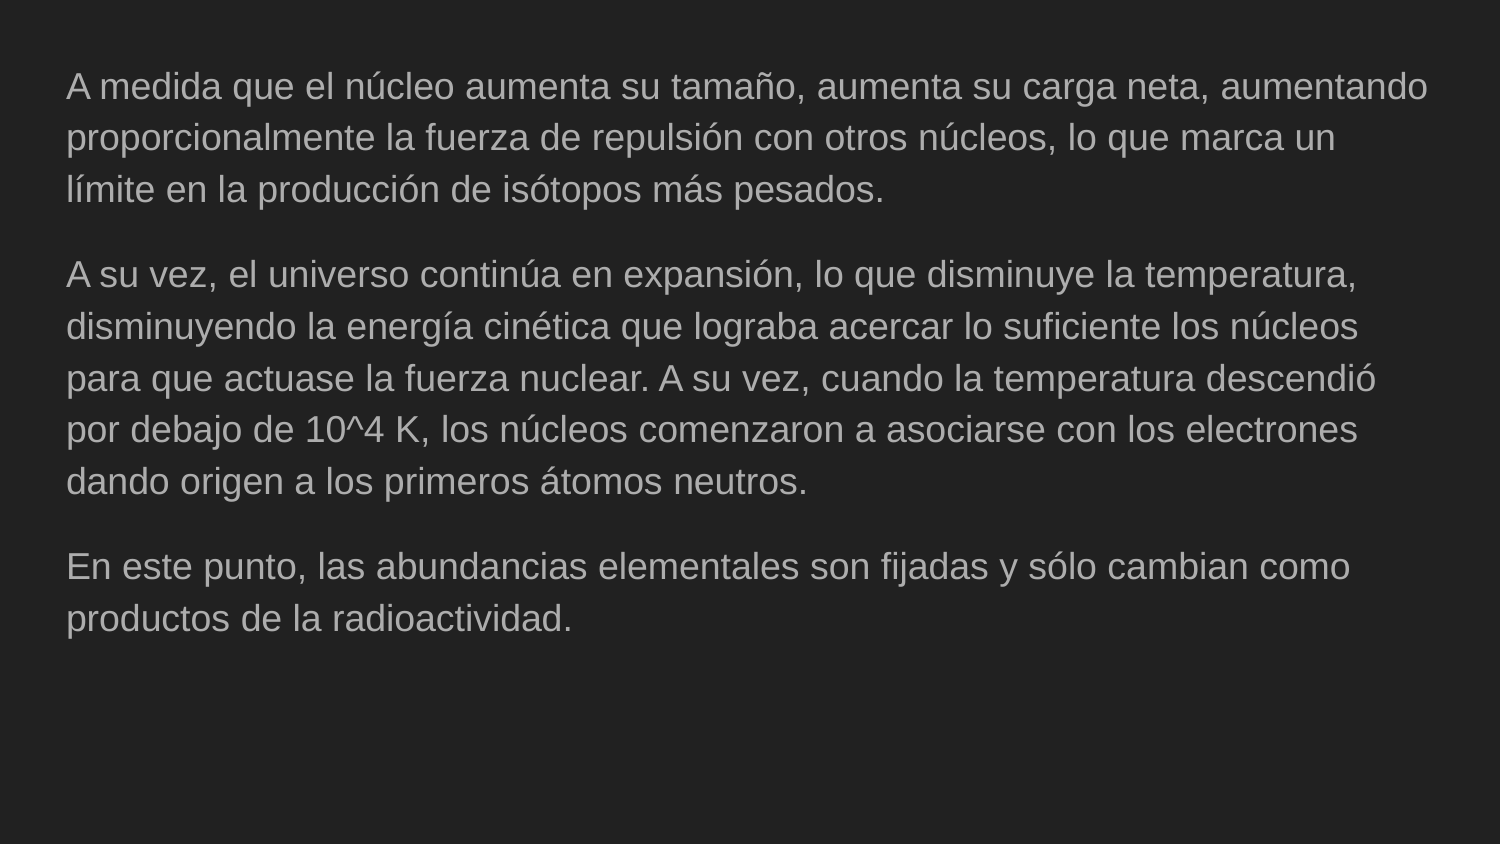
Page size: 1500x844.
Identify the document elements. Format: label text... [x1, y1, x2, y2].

list A medida que el núcleo aumenta su tamaño, aumenta su carga neta, aumentando proporcionalmente la fuerza de repulsión con otros núcleos, lo que marca un límite en la producción de isótopos más pesados. A su vez, el universo continúa en expansión, lo que disminuye la temperatura, disminuyendo la energía cinética que lograba acercar lo suficiente los núcleos para que actuase la fuerza nuclear. A su vez, cuando la temperatura descendió por debajo de 10^4 K, los núcleos comenzaron a asociarse con los electrones dando origen a los primeros átomos neutros. En este punto, las abundancias elementales son fijadas y sólo cambian como productos de la radioactividad. [51, 39, 1449, 750]
